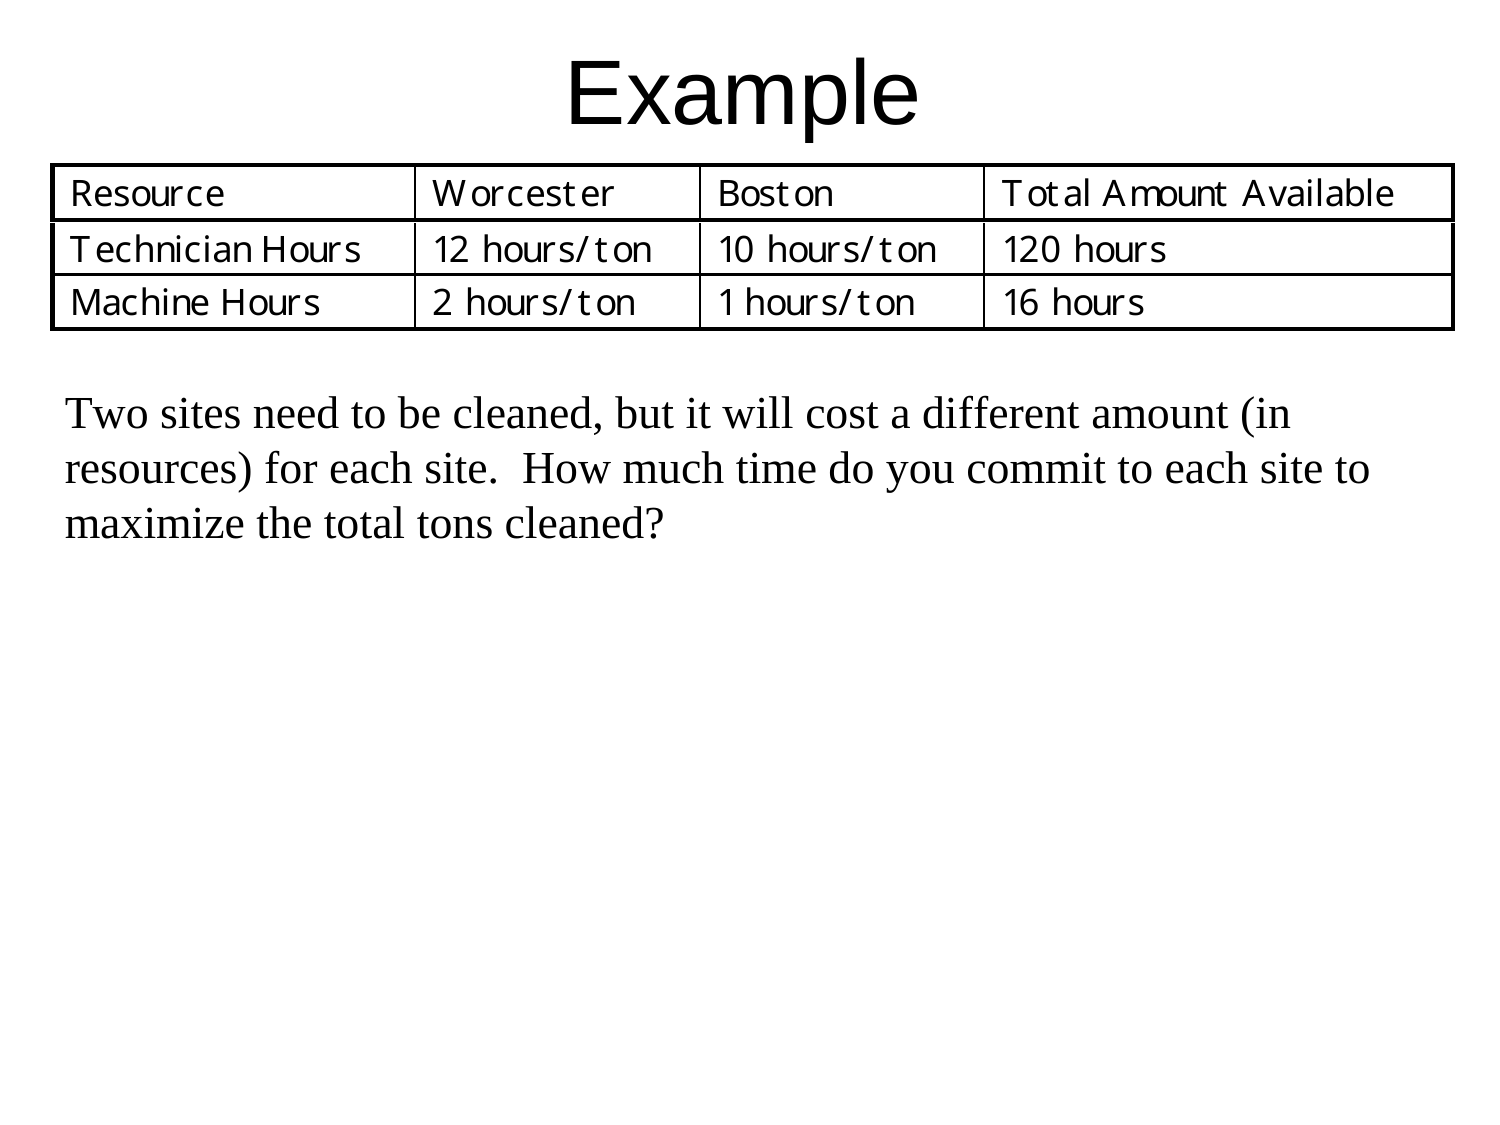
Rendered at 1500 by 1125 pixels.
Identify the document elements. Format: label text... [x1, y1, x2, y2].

text_box Two sites need to be cleaned, but it will cost a different amount (in resources) for each site. How much time do you commit to each site to maximize the total tons cleaned? [50, 375, 1476, 556]
picture [50, 162, 1463, 375]
text_box Example [87, 24, 1401, 151]
